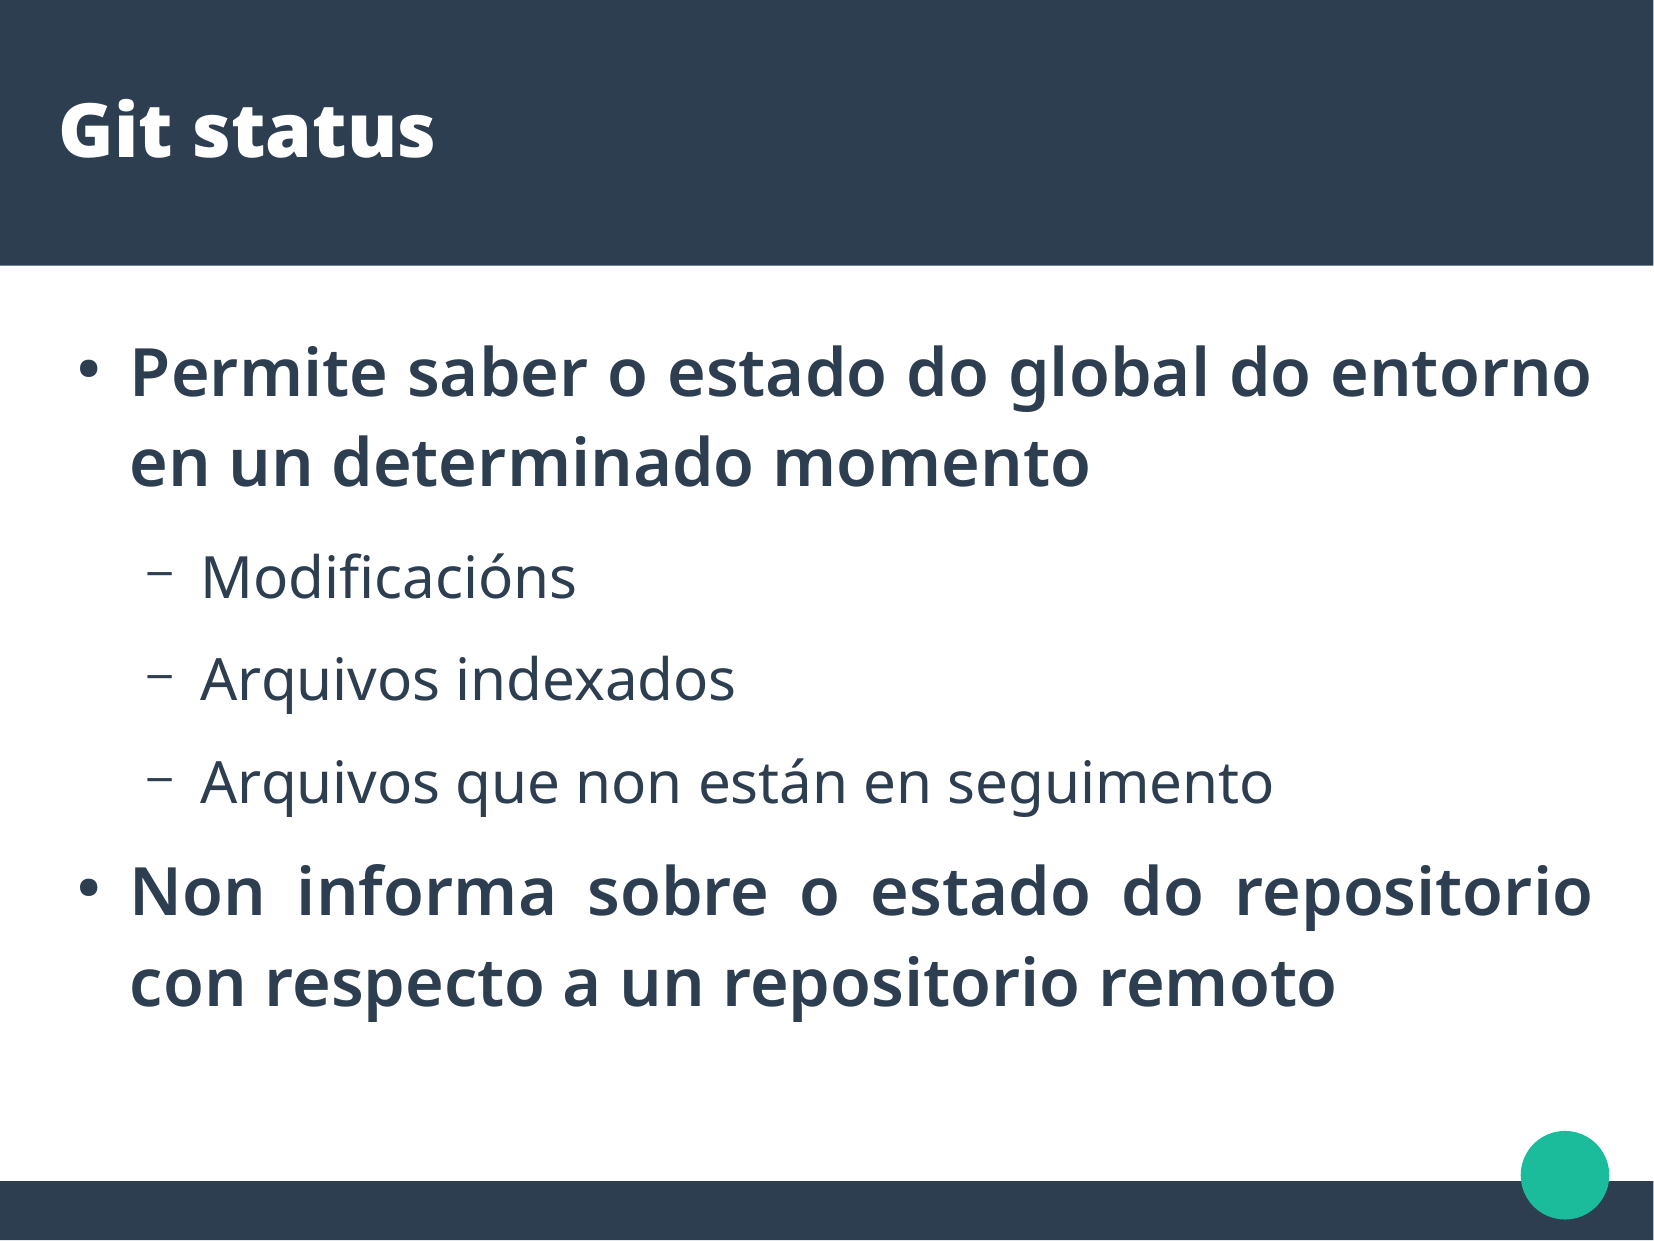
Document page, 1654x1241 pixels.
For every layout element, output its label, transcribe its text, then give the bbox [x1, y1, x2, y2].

title Git status [59, 49, 1595, 207]
list Permite saber o estado do global do entorno en un determinado momento Modificacións Arquivos indexados Arquivos que non están en seguimento Non informa sobre o estado do repositorio con respecto a un repositorio remoto [59, 324, 1595, 1152]
